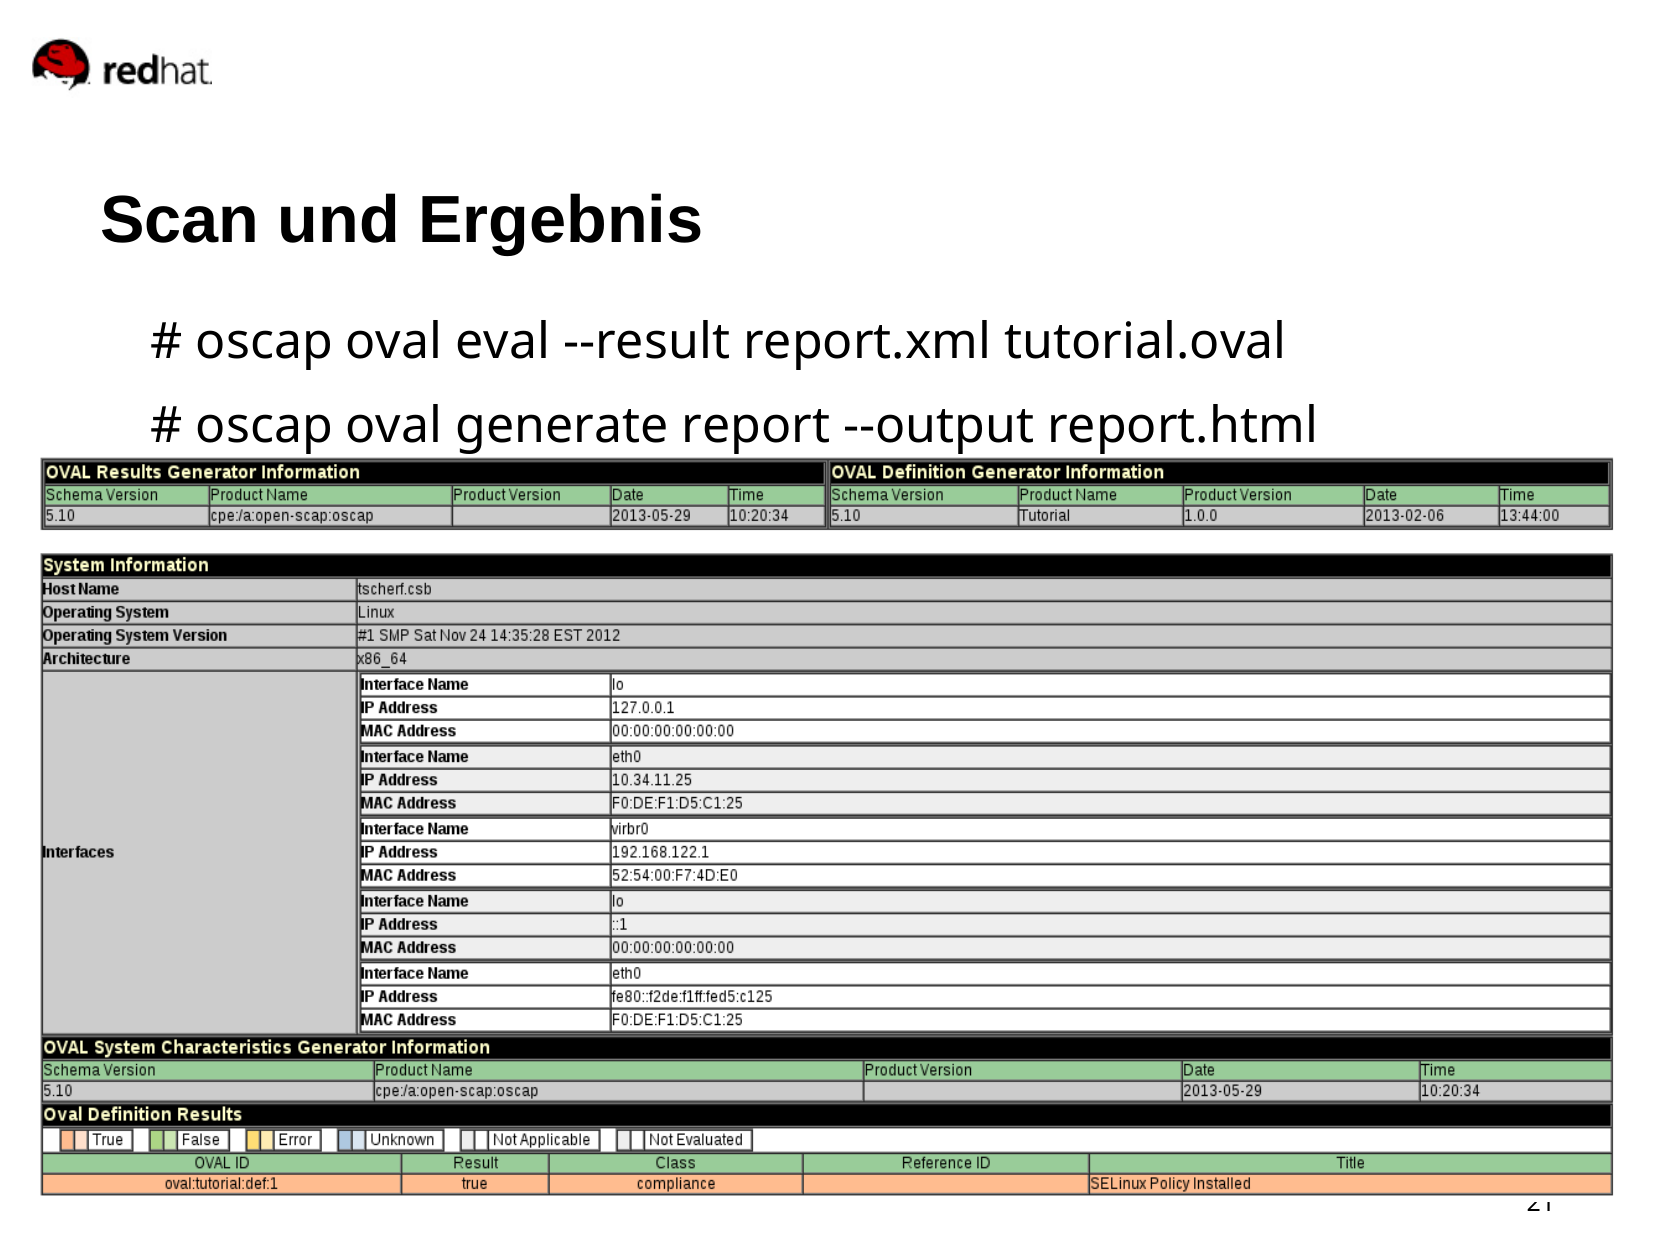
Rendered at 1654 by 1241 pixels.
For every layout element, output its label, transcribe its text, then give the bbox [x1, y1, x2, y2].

picture [31, 37, 212, 98]
picture [32, 454, 1623, 1202]
title Scan und Ergebnis [100, 164, 1506, 275]
list # oscap oval eval --result report.xml tutorial.oval # oscap oval generate report --output report.html report.xml [94, 304, 1500, 454]
